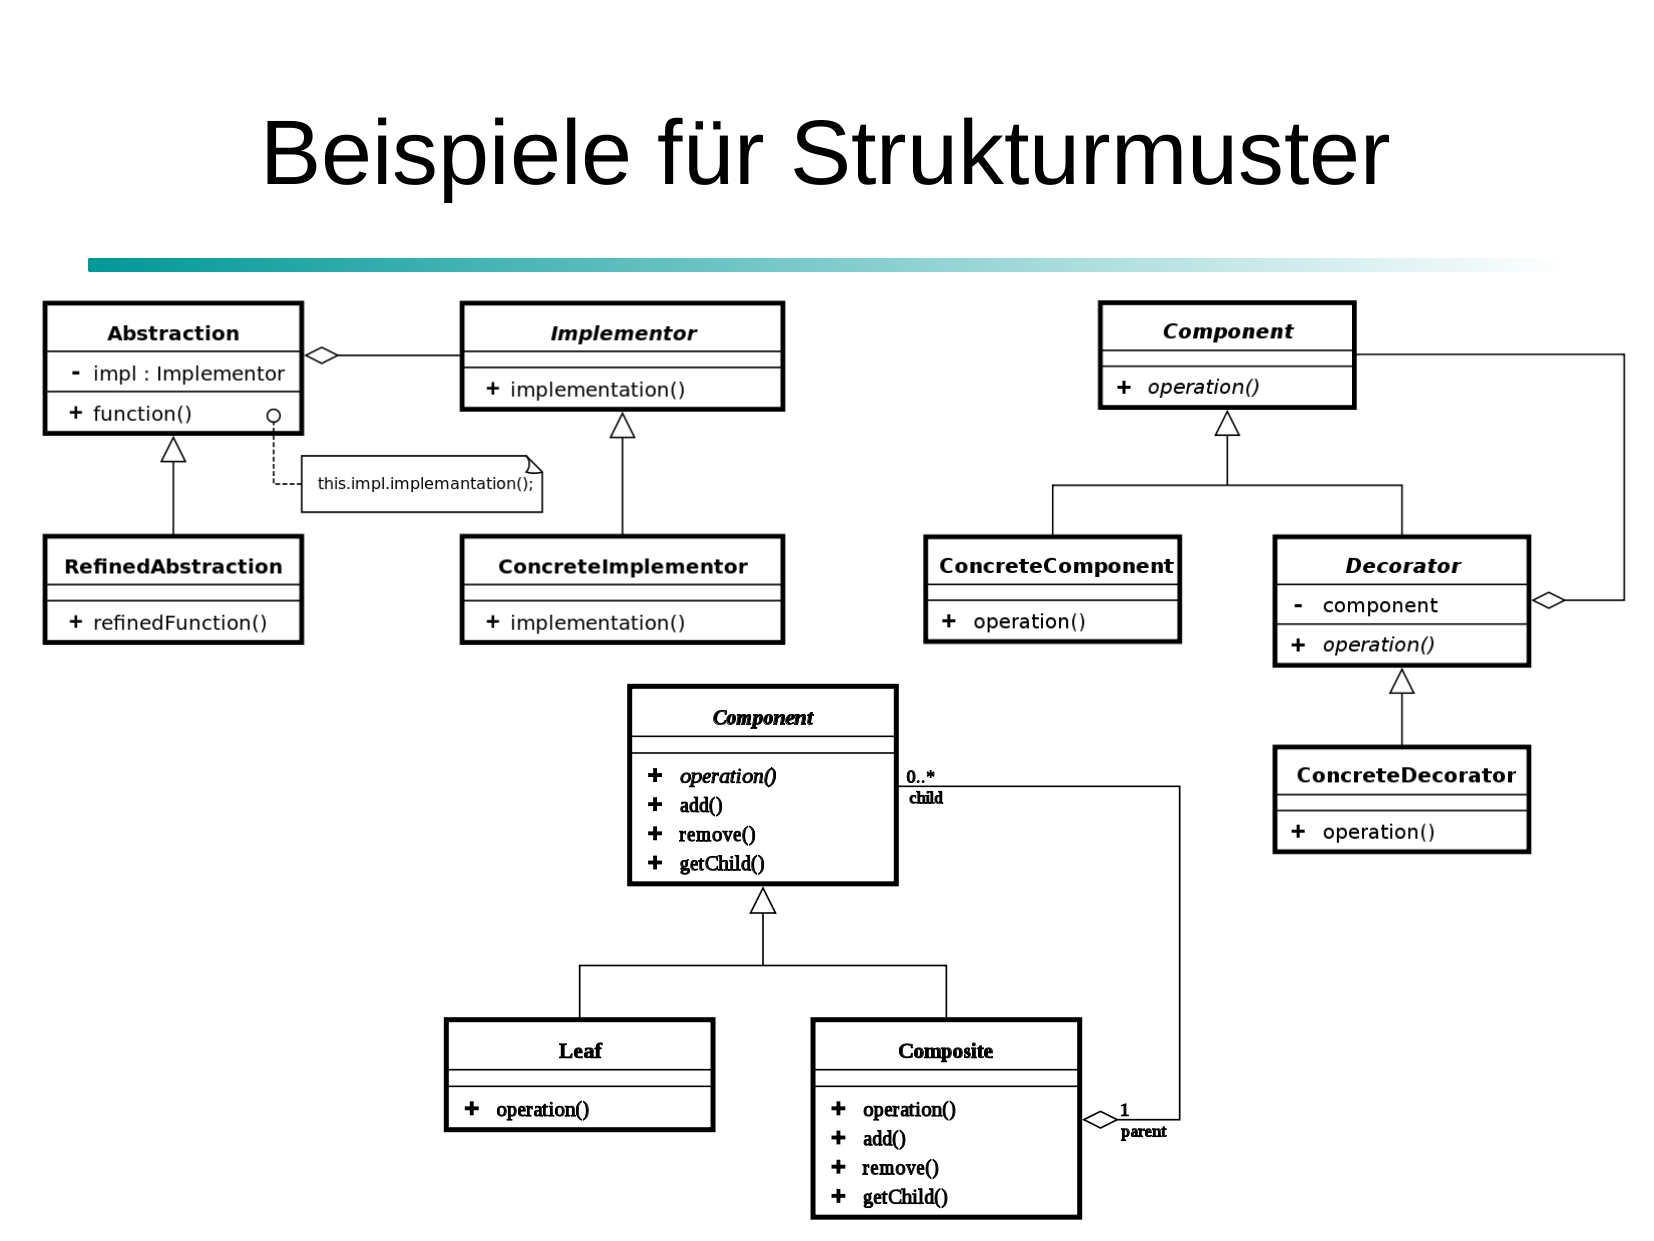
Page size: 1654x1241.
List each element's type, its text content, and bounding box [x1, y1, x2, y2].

title Beispiele für Strukturmuster [82, 49, 1571, 257]
picture [13, 271, 1654, 1241]
